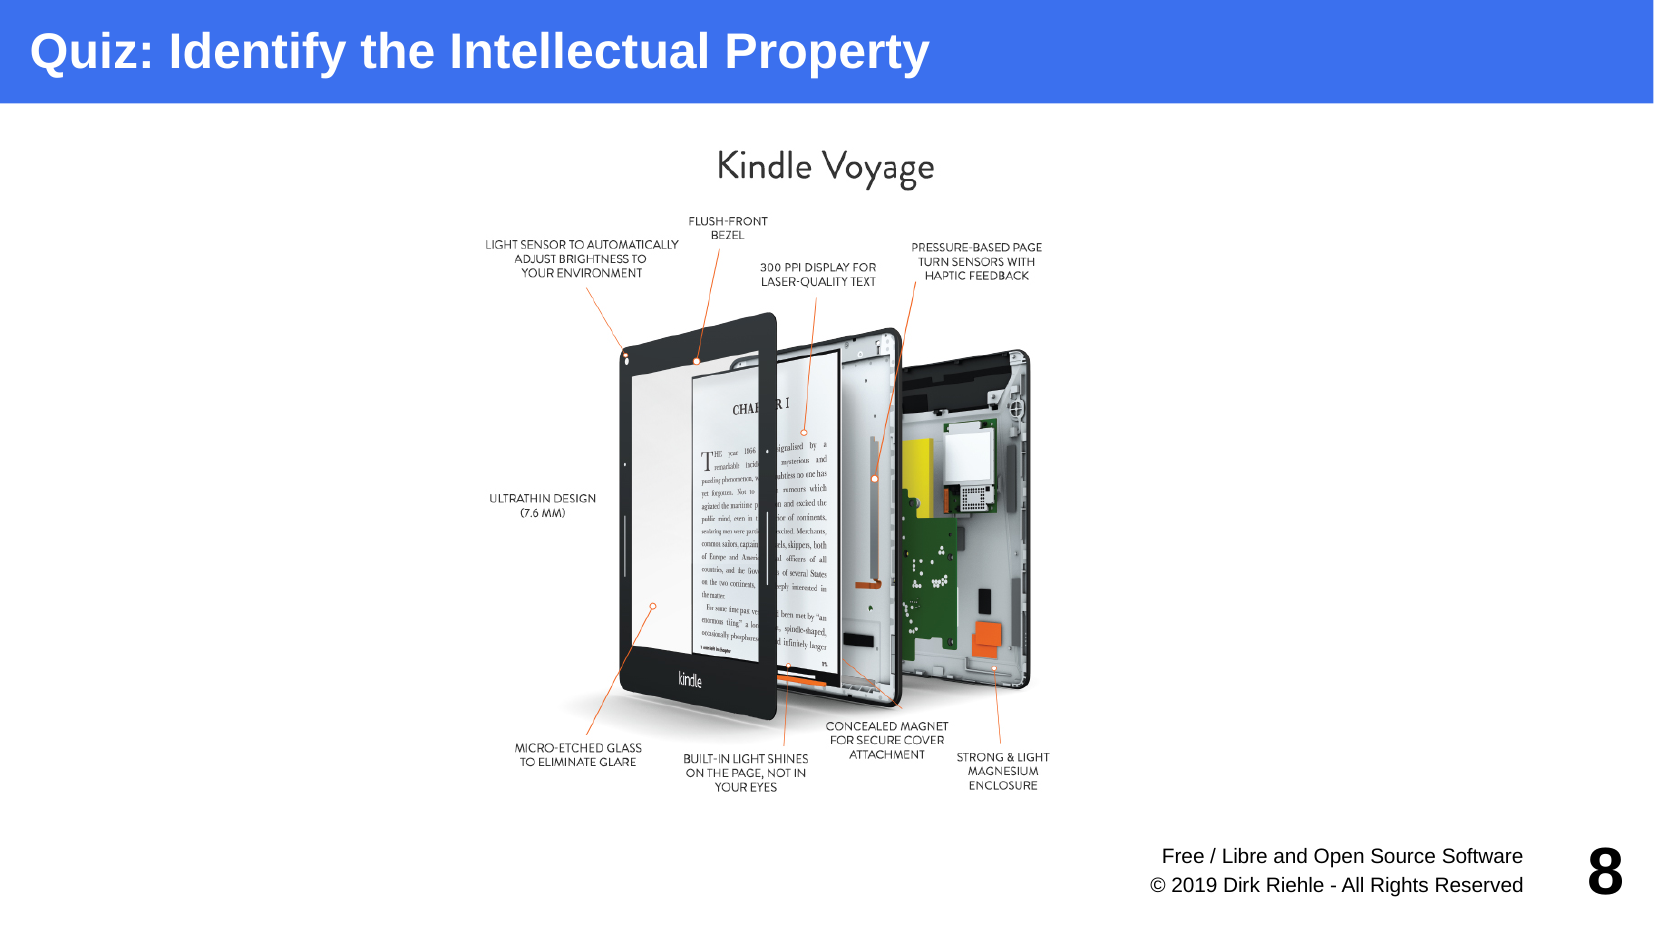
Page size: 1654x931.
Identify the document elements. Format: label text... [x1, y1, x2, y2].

title Quiz: Identify the Intellectual Property [0, 0, 1654, 104]
picture [389, 132, 1264, 813]
